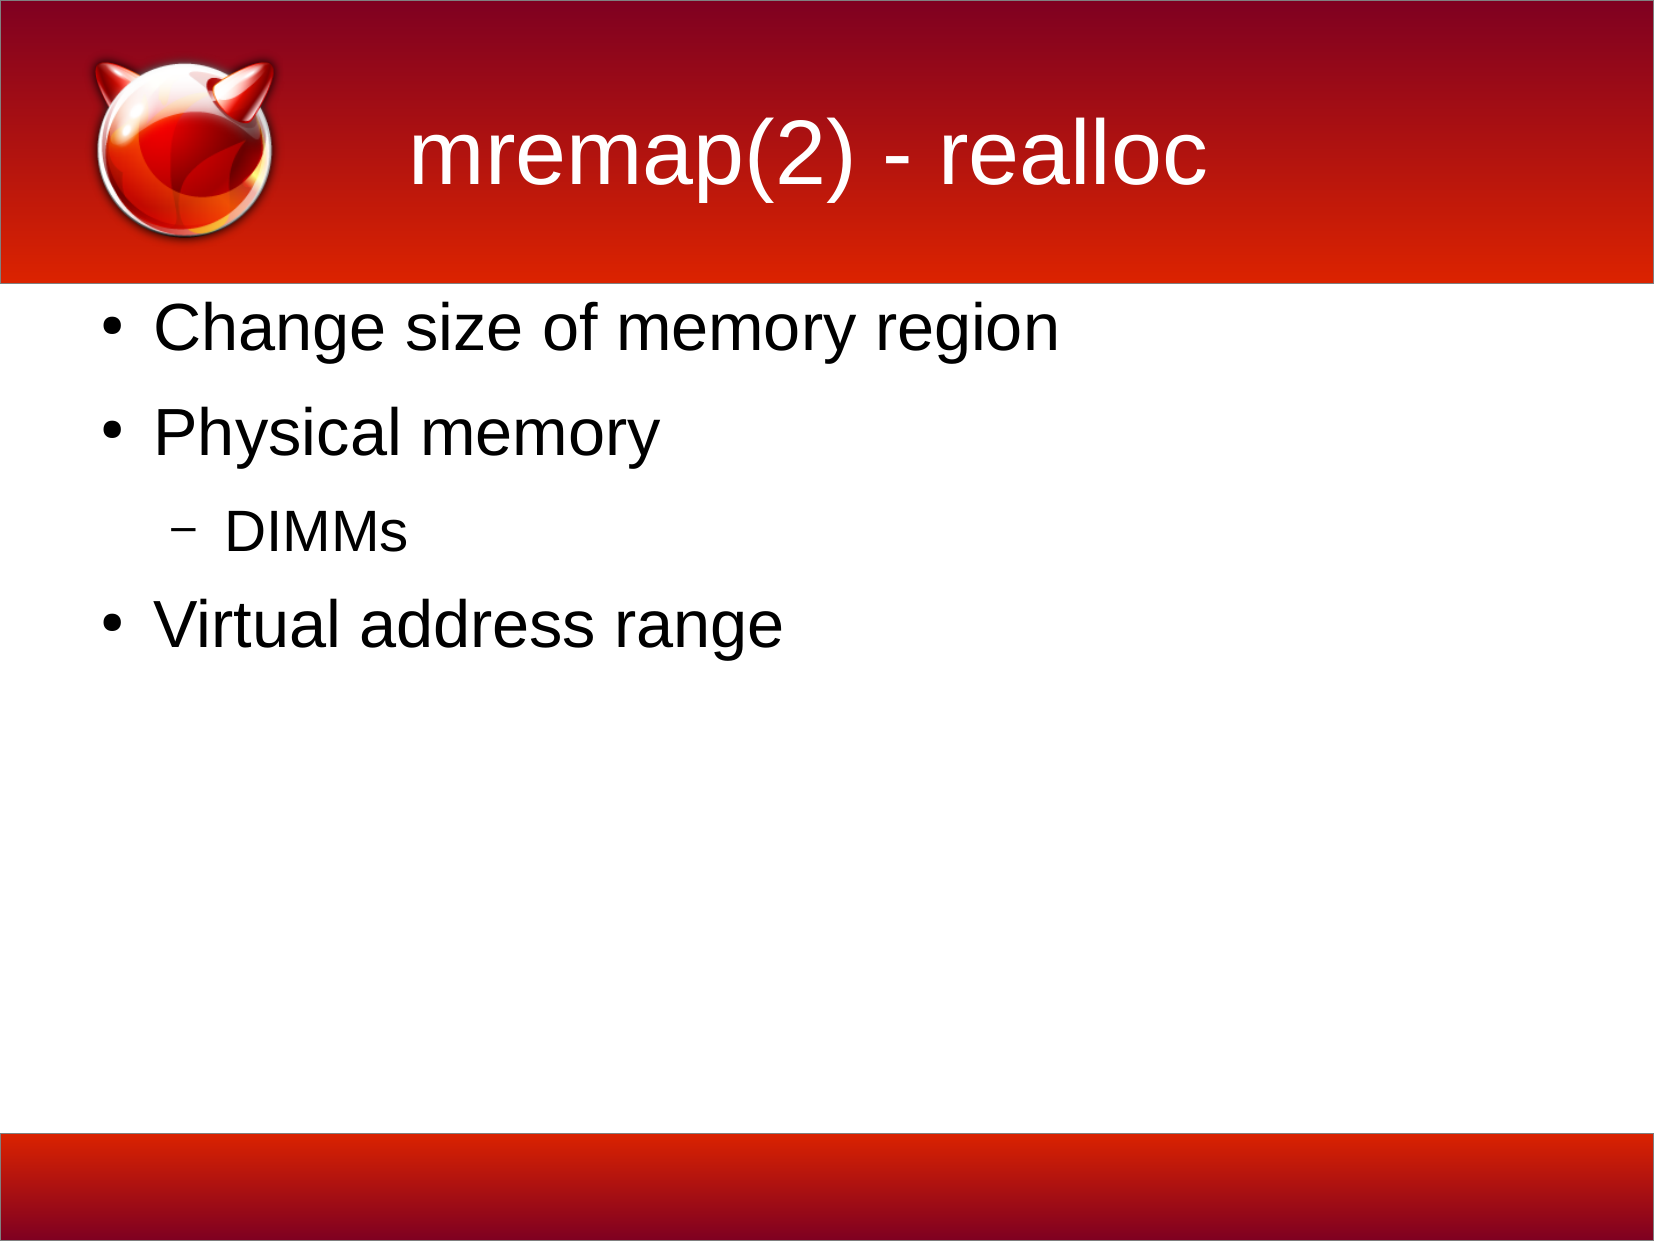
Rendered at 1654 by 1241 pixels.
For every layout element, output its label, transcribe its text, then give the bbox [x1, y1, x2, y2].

title mremap(2) - realloc [82, 49, 1536, 257]
list Change size of memory region Physical memory DIMMs Virtual address range [82, 290, 1538, 1010]
